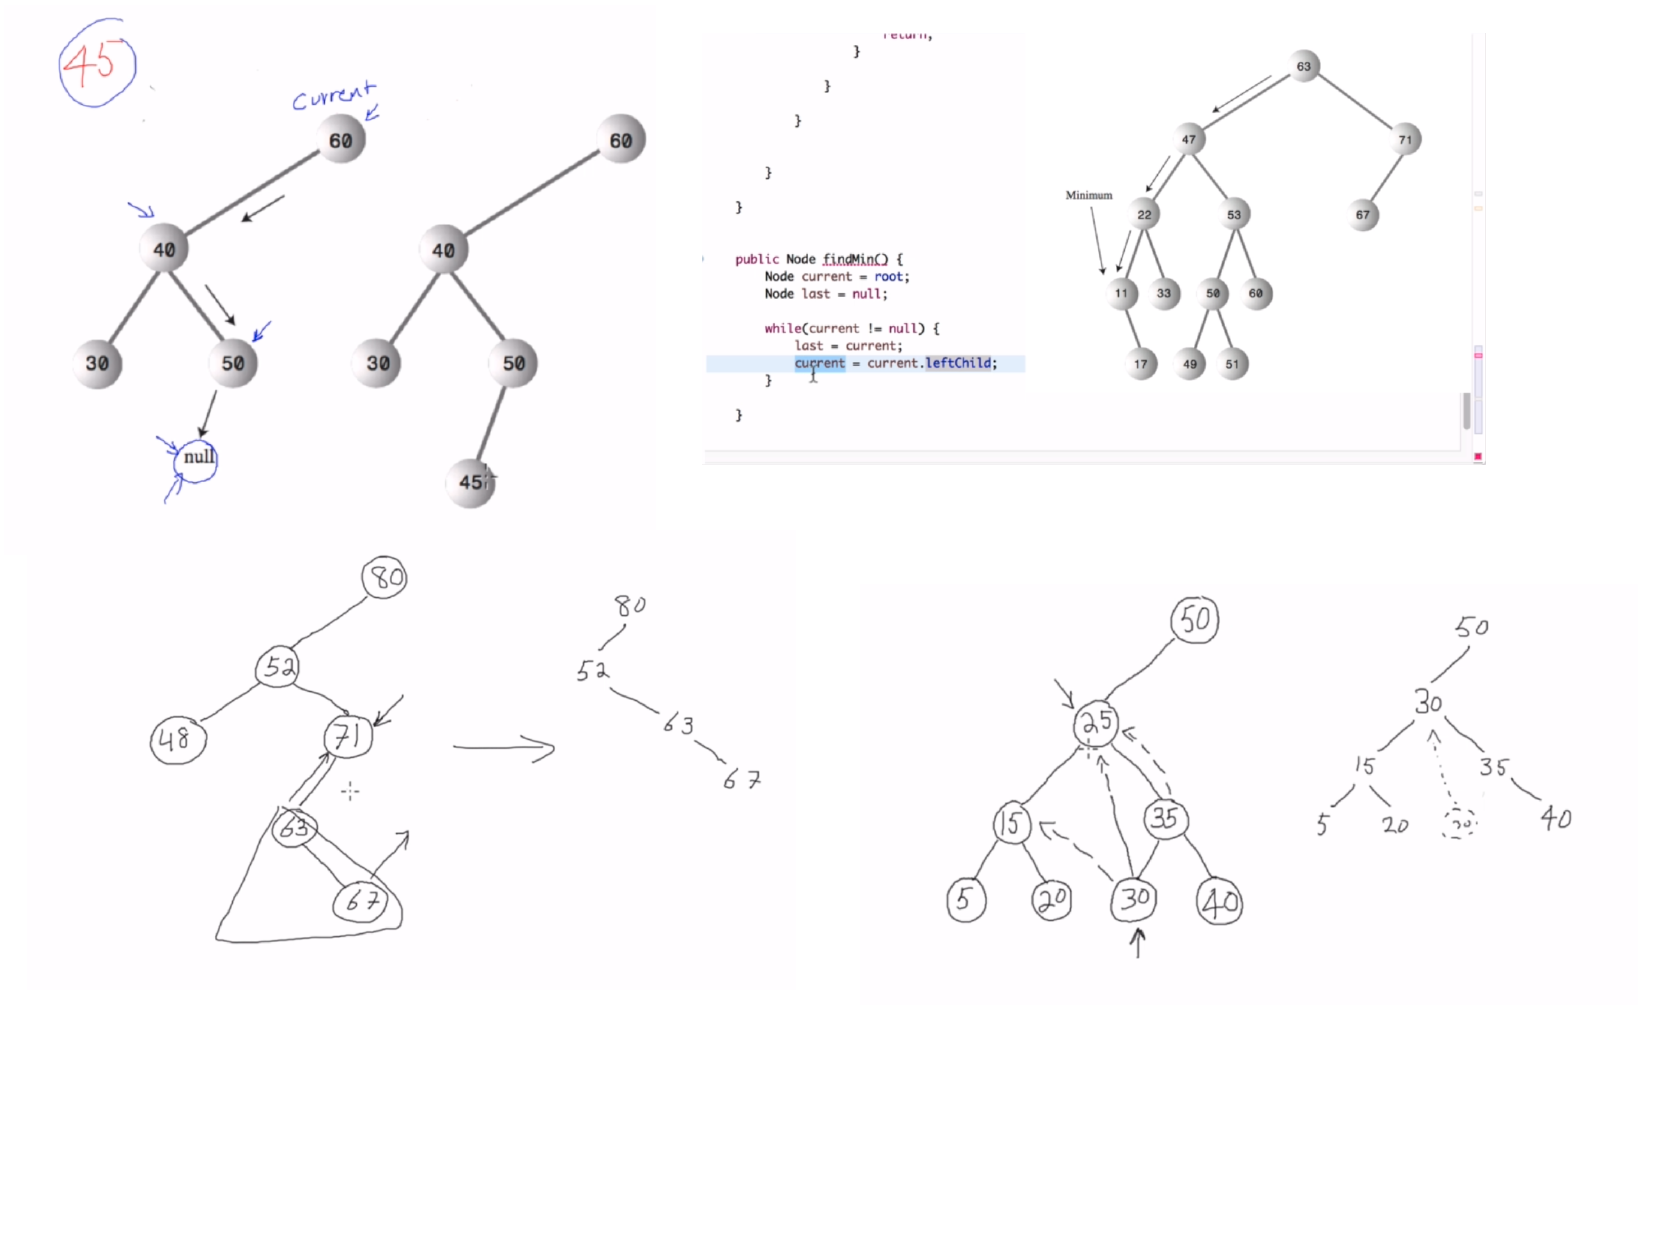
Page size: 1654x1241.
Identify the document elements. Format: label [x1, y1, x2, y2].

picture [4, 5, 796, 991]
picture [702, 33, 1486, 466]
picture [860, 585, 1638, 1006]
